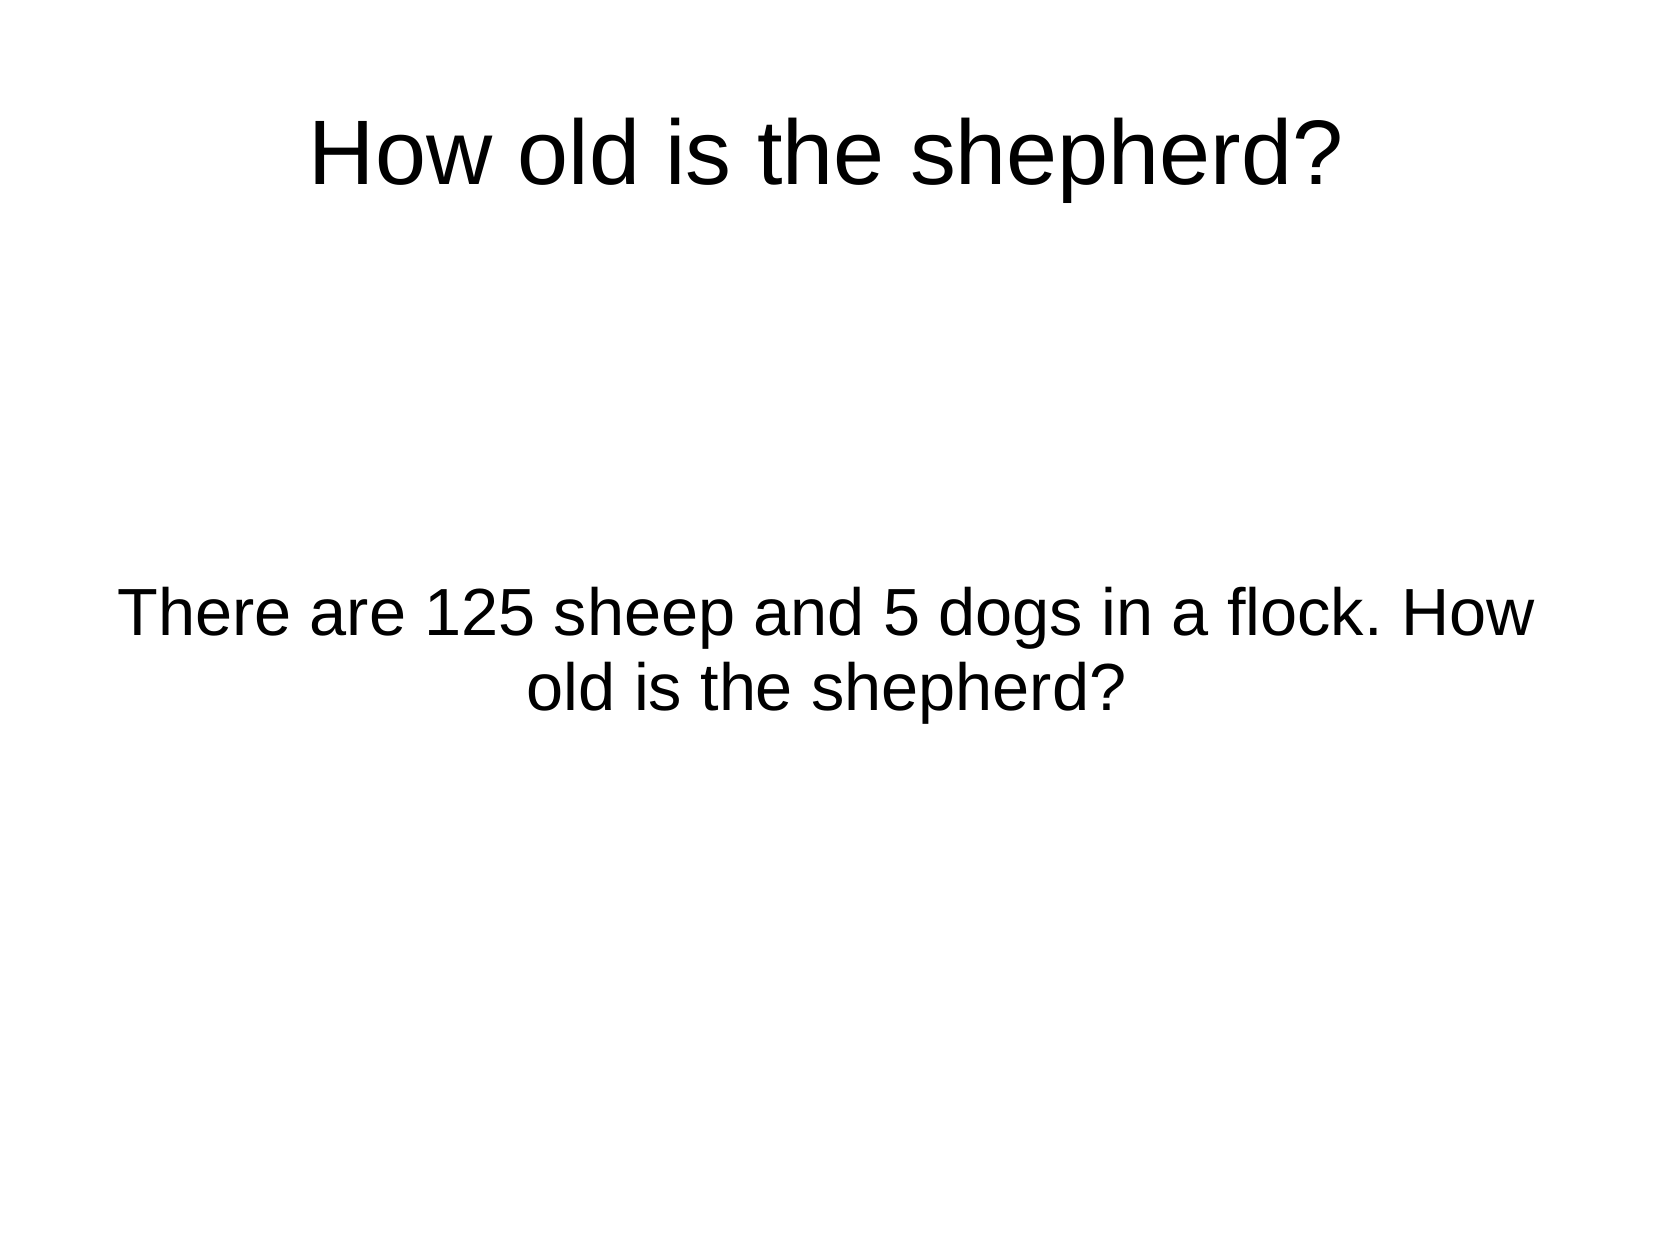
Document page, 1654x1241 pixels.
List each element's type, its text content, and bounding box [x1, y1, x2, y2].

subtitle There are 125 sheep and 5 dogs in a flock. How old is the shepherd? [82, 290, 1571, 1010]
title How old is the shepherd? [82, 49, 1571, 257]
